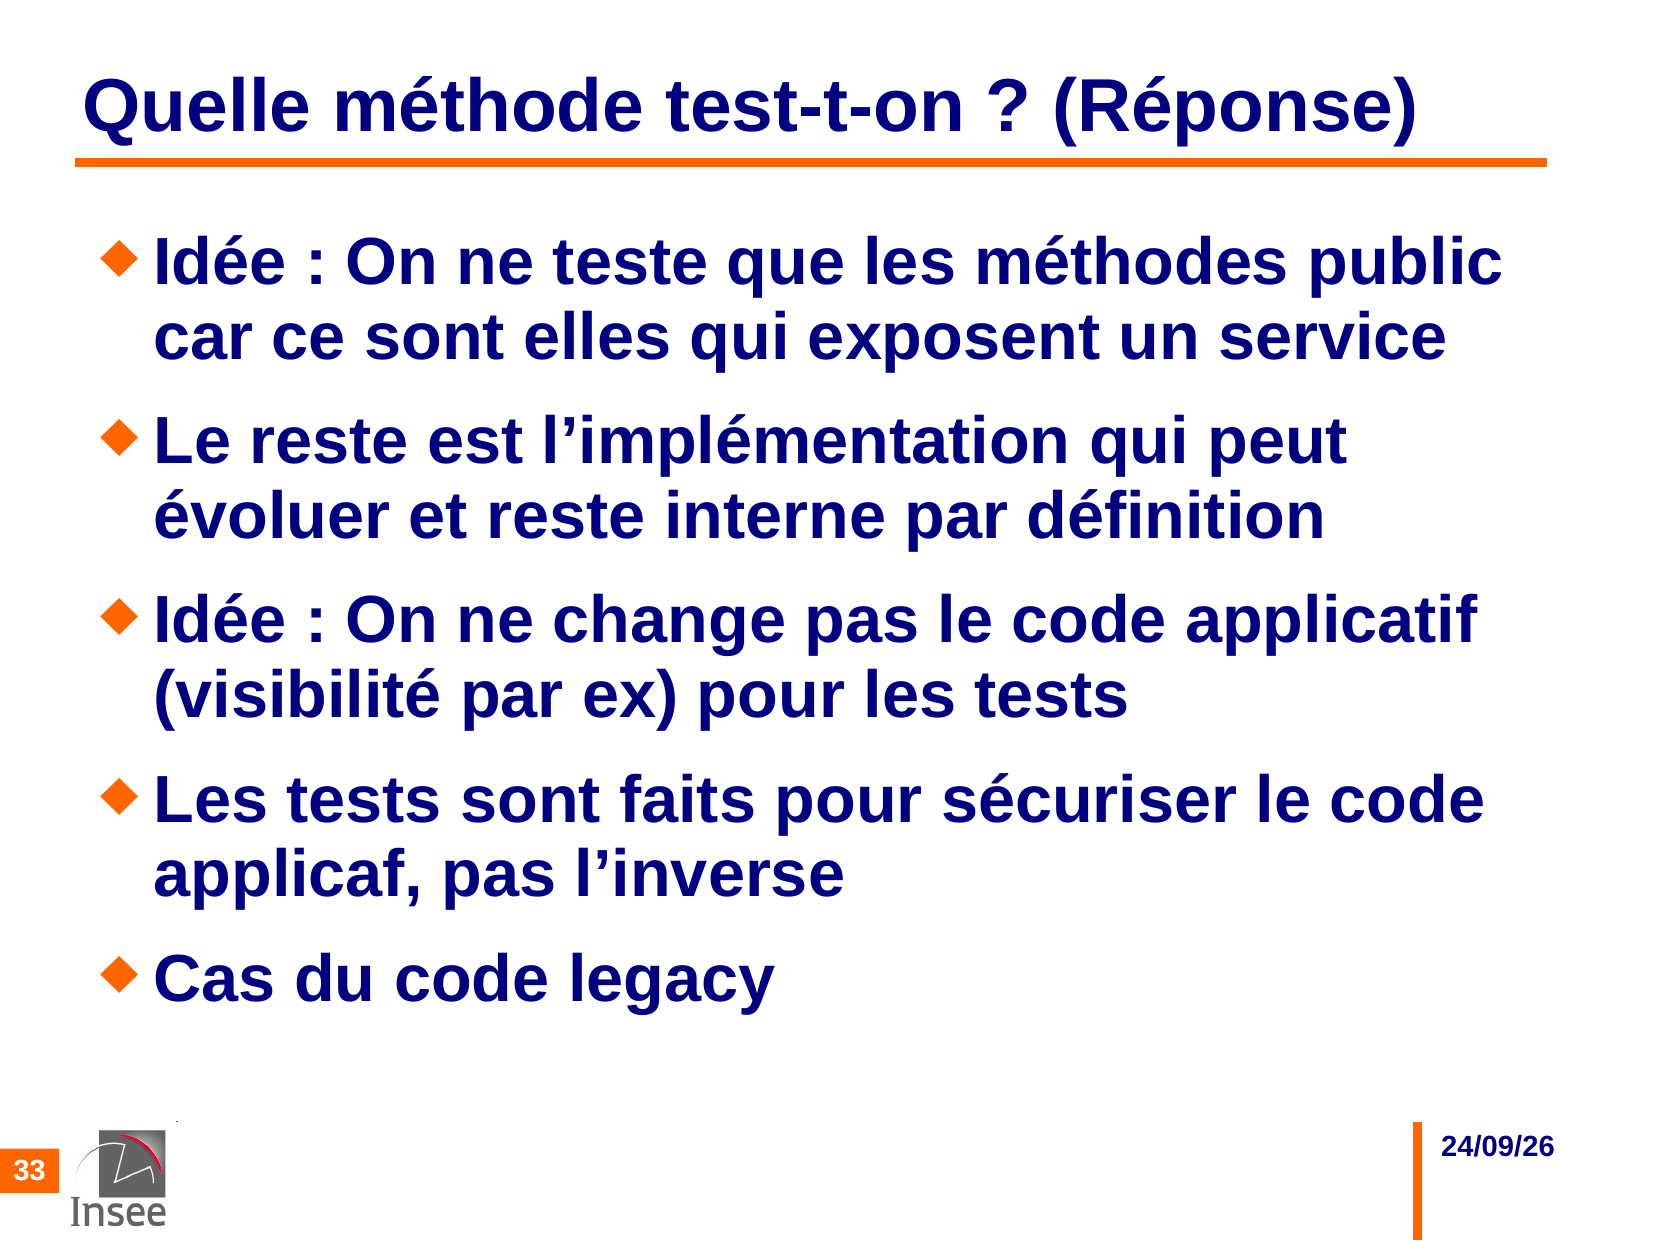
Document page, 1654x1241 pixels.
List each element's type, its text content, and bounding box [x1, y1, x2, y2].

title Quelle méthode test-t-on ? (Réponse) [82, 49, 1619, 163]
list Idée : On ne teste que les méthodes public car ce sont elles qui exposent un service Le reste est l’implémentation qui peut évoluer et reste interne par définition Idée : On ne change pas le code applicatif (visibilité par ex) pour les tests Les tests sont faits pour sécuriser le code applicaf, pas l’inverse Cas du code legacy [82, 224, 1571, 1051]
picture [62, 1121, 178, 1241]
